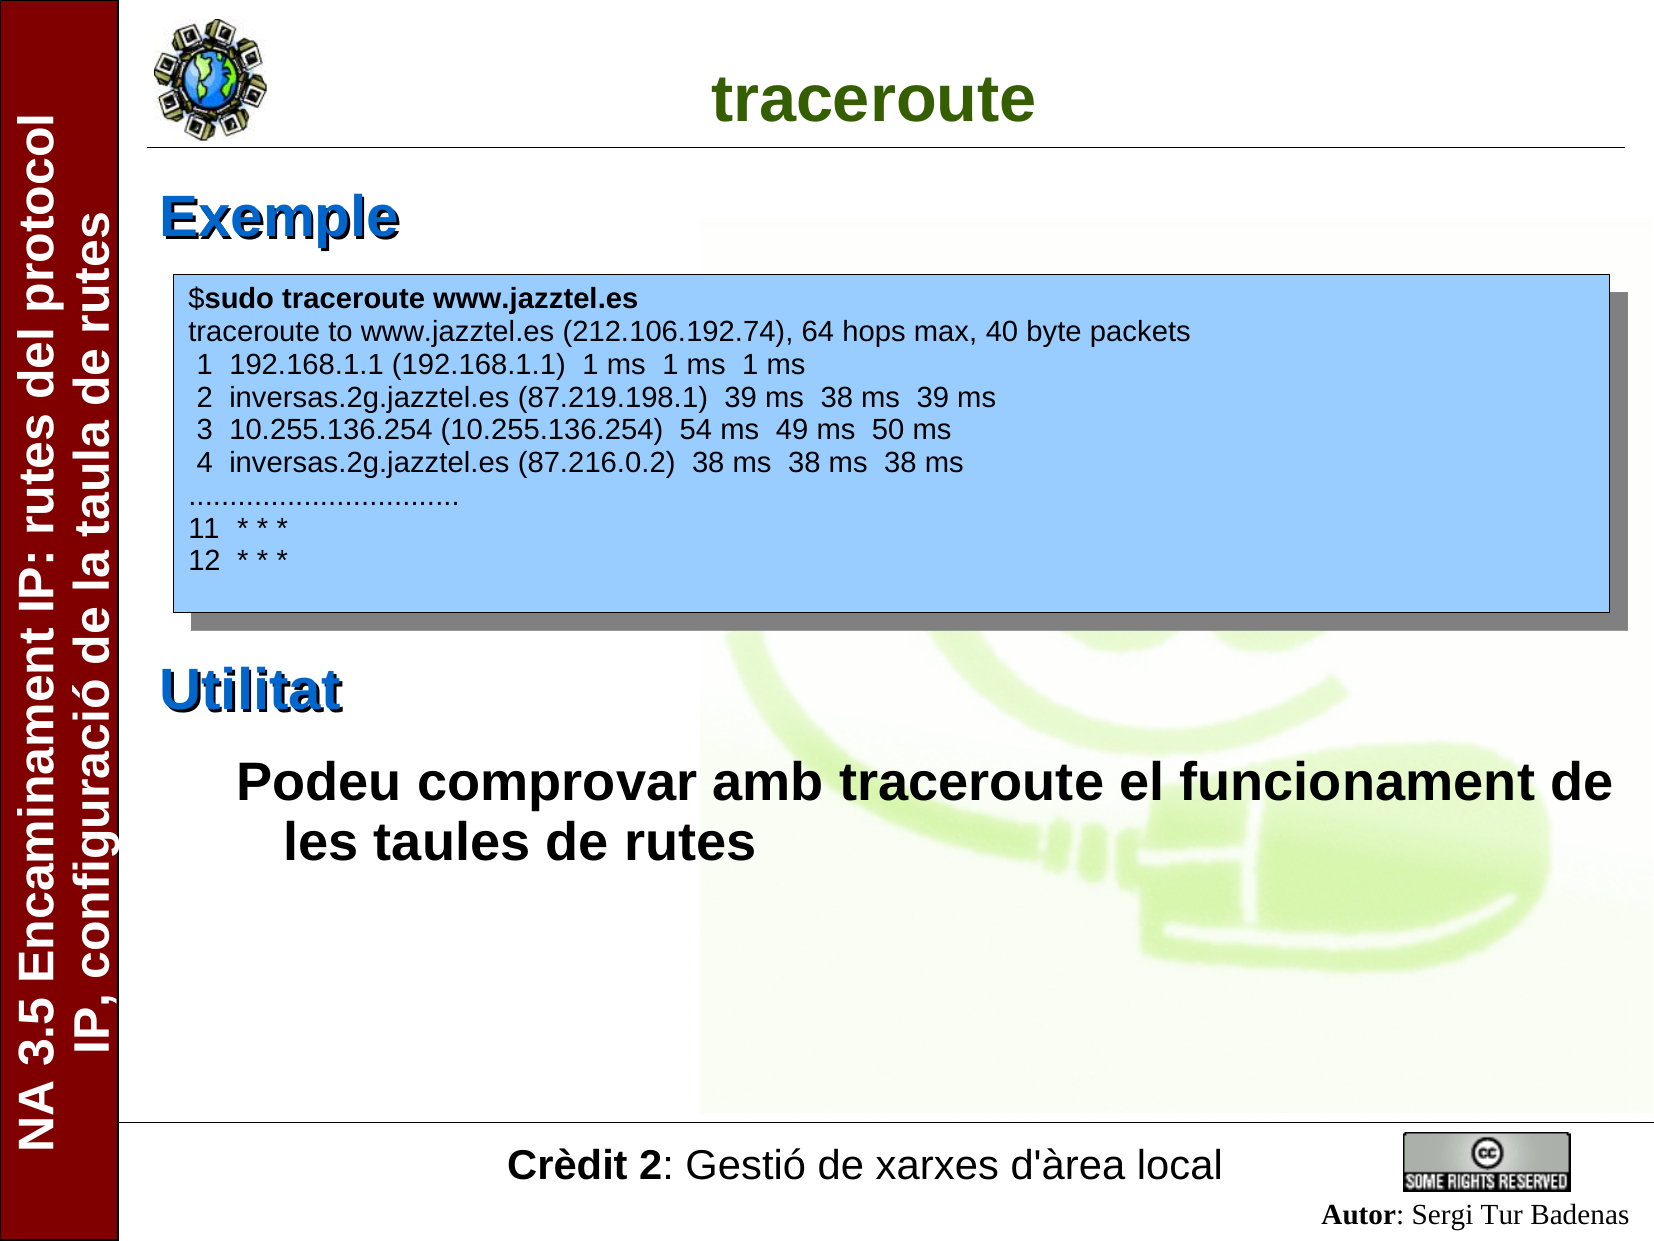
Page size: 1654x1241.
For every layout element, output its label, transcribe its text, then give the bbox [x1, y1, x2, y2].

text_box $sudo traceroute www.jazztel.es traceroute to www.jazztel.es (212.106.192.74), 64 hops max, 40 byte packets 1 192.168.1.1 (192.168.1.1) 1 ms 1 ms 1 ms 2 inversas.2g.jazztel.es (87.219.198.1) 39 ms 38 ms 39 ms 3 10.255.136.254 (10.255.136.254) 54 ms 49 ms 50 ms 4 inversas.2g.jazztel.es (87.216.0.2) 38 ms 38 ms 38 ms ................................. 11 * * * 12 * * * [173, 274, 1610, 613]
title traceroute [129, 49, 1619, 148]
picture [154, 19, 268, 49]
picture [1403, 1132, 1571, 1192]
picture [700, 217, 1654, 1113]
list Exemple Utilitat Podeu comprovar amb traceroute el funcionament de les taules de rutes [141, 183, 1630, 1034]
